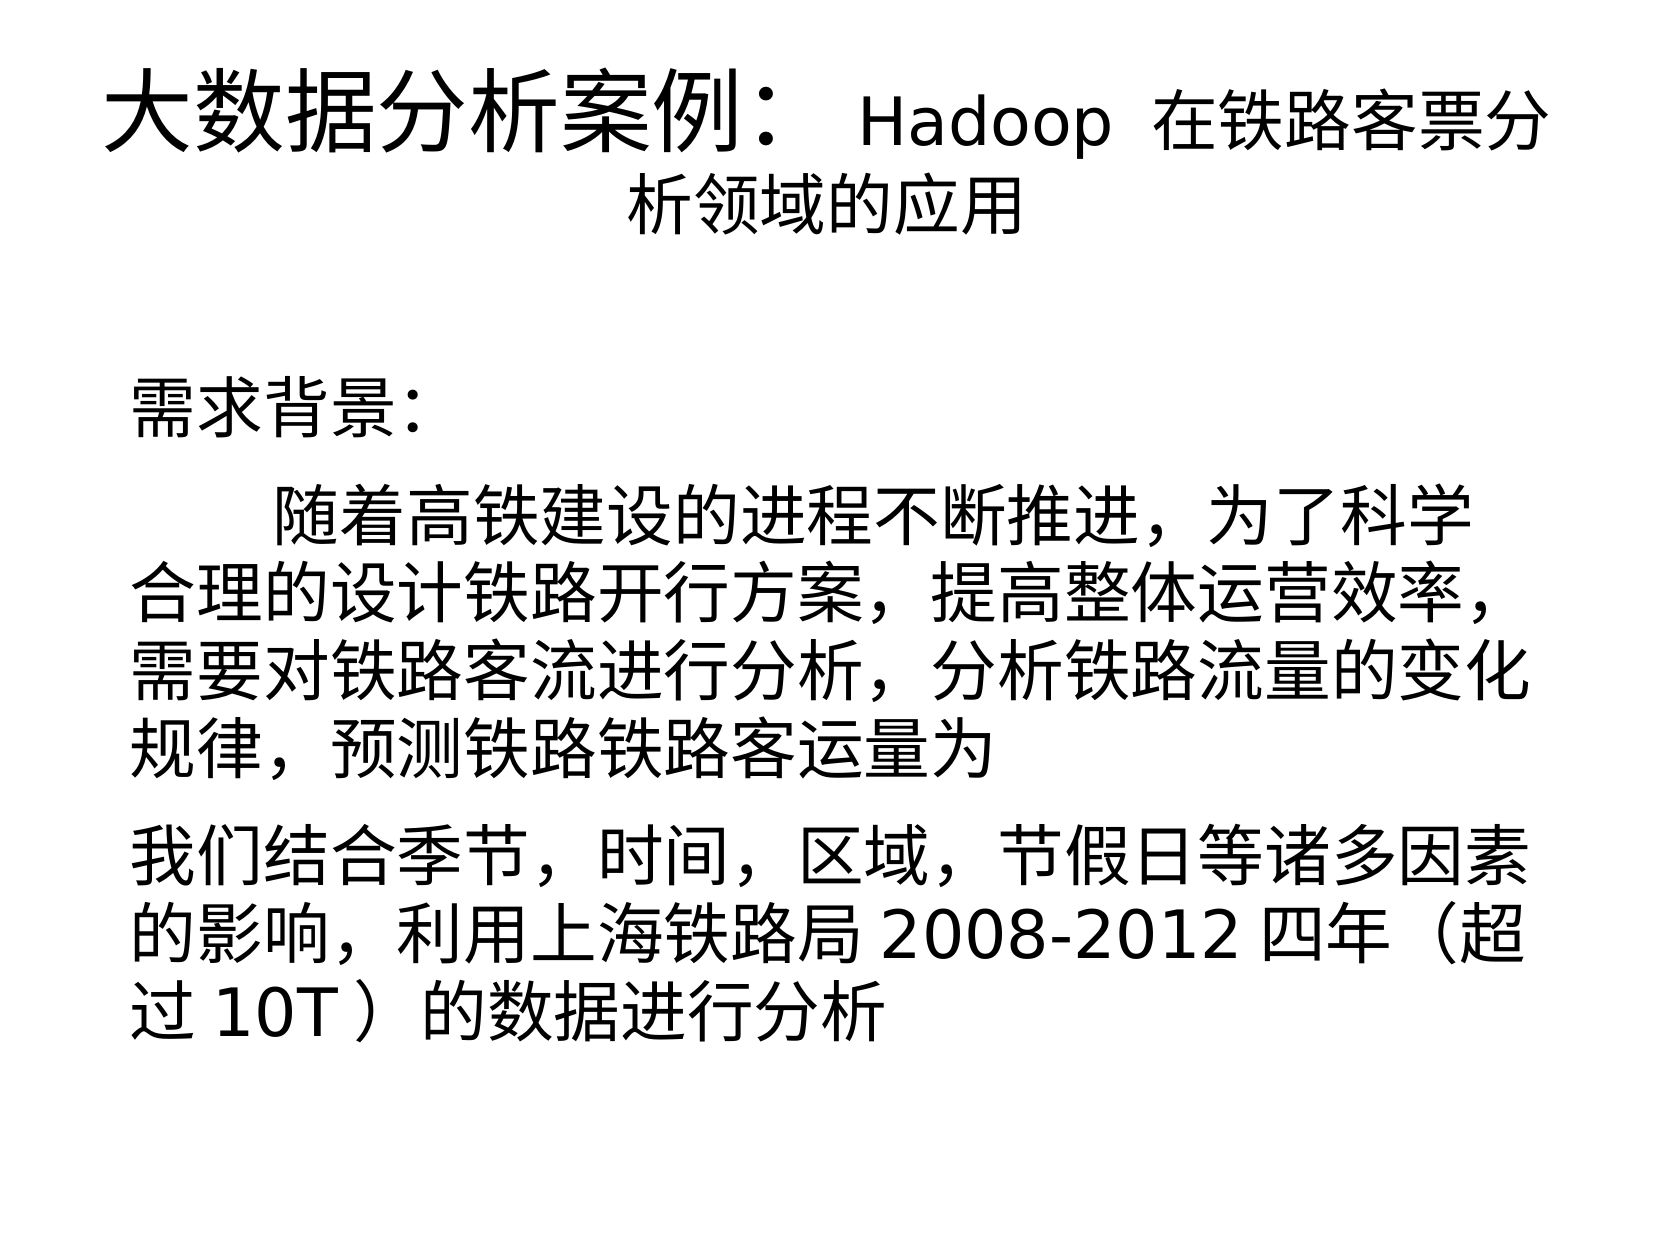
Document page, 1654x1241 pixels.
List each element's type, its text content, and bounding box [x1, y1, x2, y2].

title 大数据分析案例：Hadoop 在铁路客票分析领域的应用 [82, 49, 1571, 257]
subtitle [0, 307, 1453, 1027]
text_box 需求背景： 随着高铁建设的进程不断推进，为了科学合理的设计铁路开行方案，提高整体运营效率，需要对铁路客流进行分析，分析铁路流量的变化规律，预测铁路铁路客运量为 我们结合季节，时间，区域，节假日等诸多因素的影响，利用上海铁路局2008-2012四年（超过10T）的数据进行分析 [129, 370, 1536, 1075]
